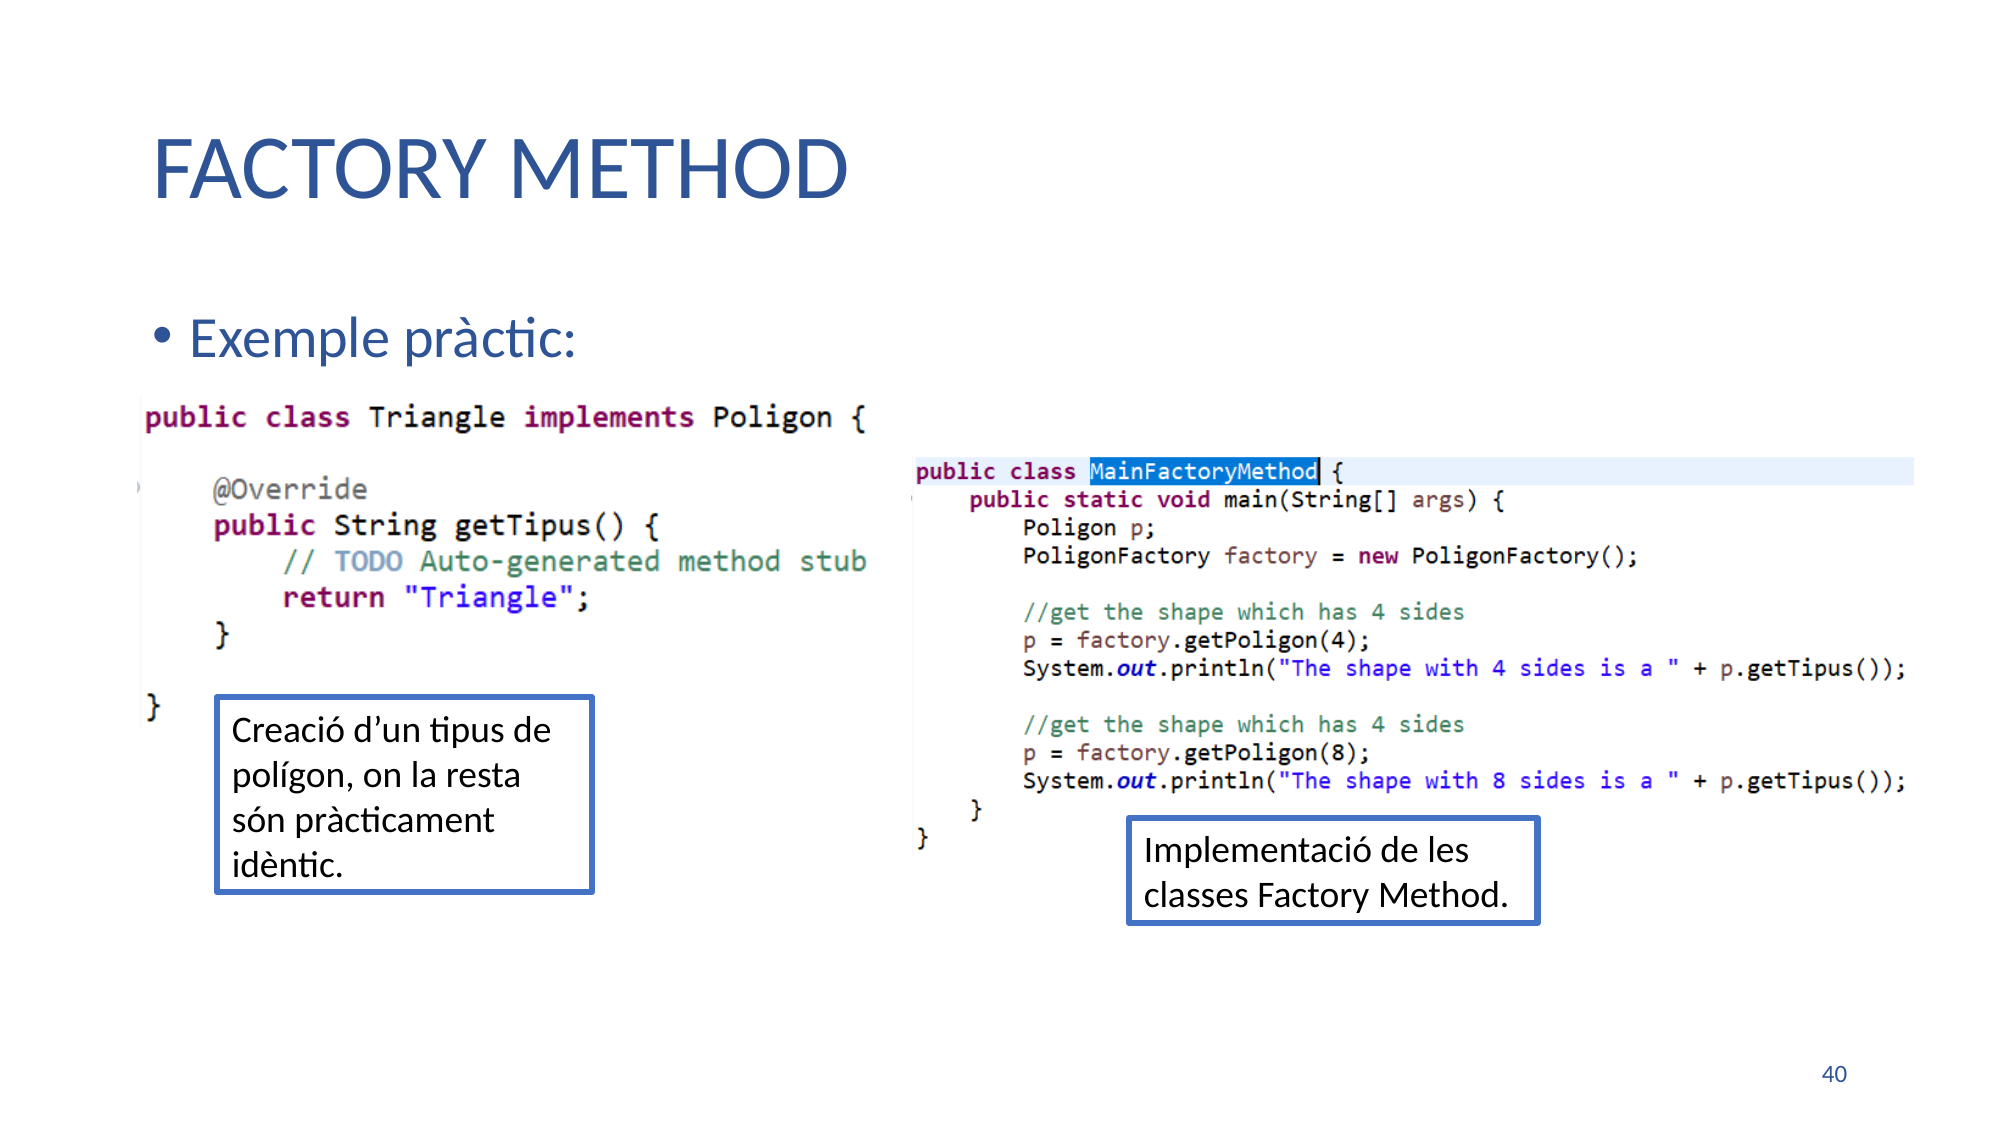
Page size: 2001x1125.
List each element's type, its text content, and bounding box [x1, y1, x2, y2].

slide_number <number> [1412, 1042, 1863, 1103]
picture [137, 396, 874, 729]
text_box Creació d’un tipus de polígon, on la resta són pràcticament idèntic. [216, 697, 592, 893]
picture [911, 456, 1914, 857]
list Exemple pràctic: [137, 299, 1863, 1014]
text_box Implementació de les classes Factory Method. [1128, 817, 1538, 923]
title FACTORY METHOD [137, 59, 1863, 278]
